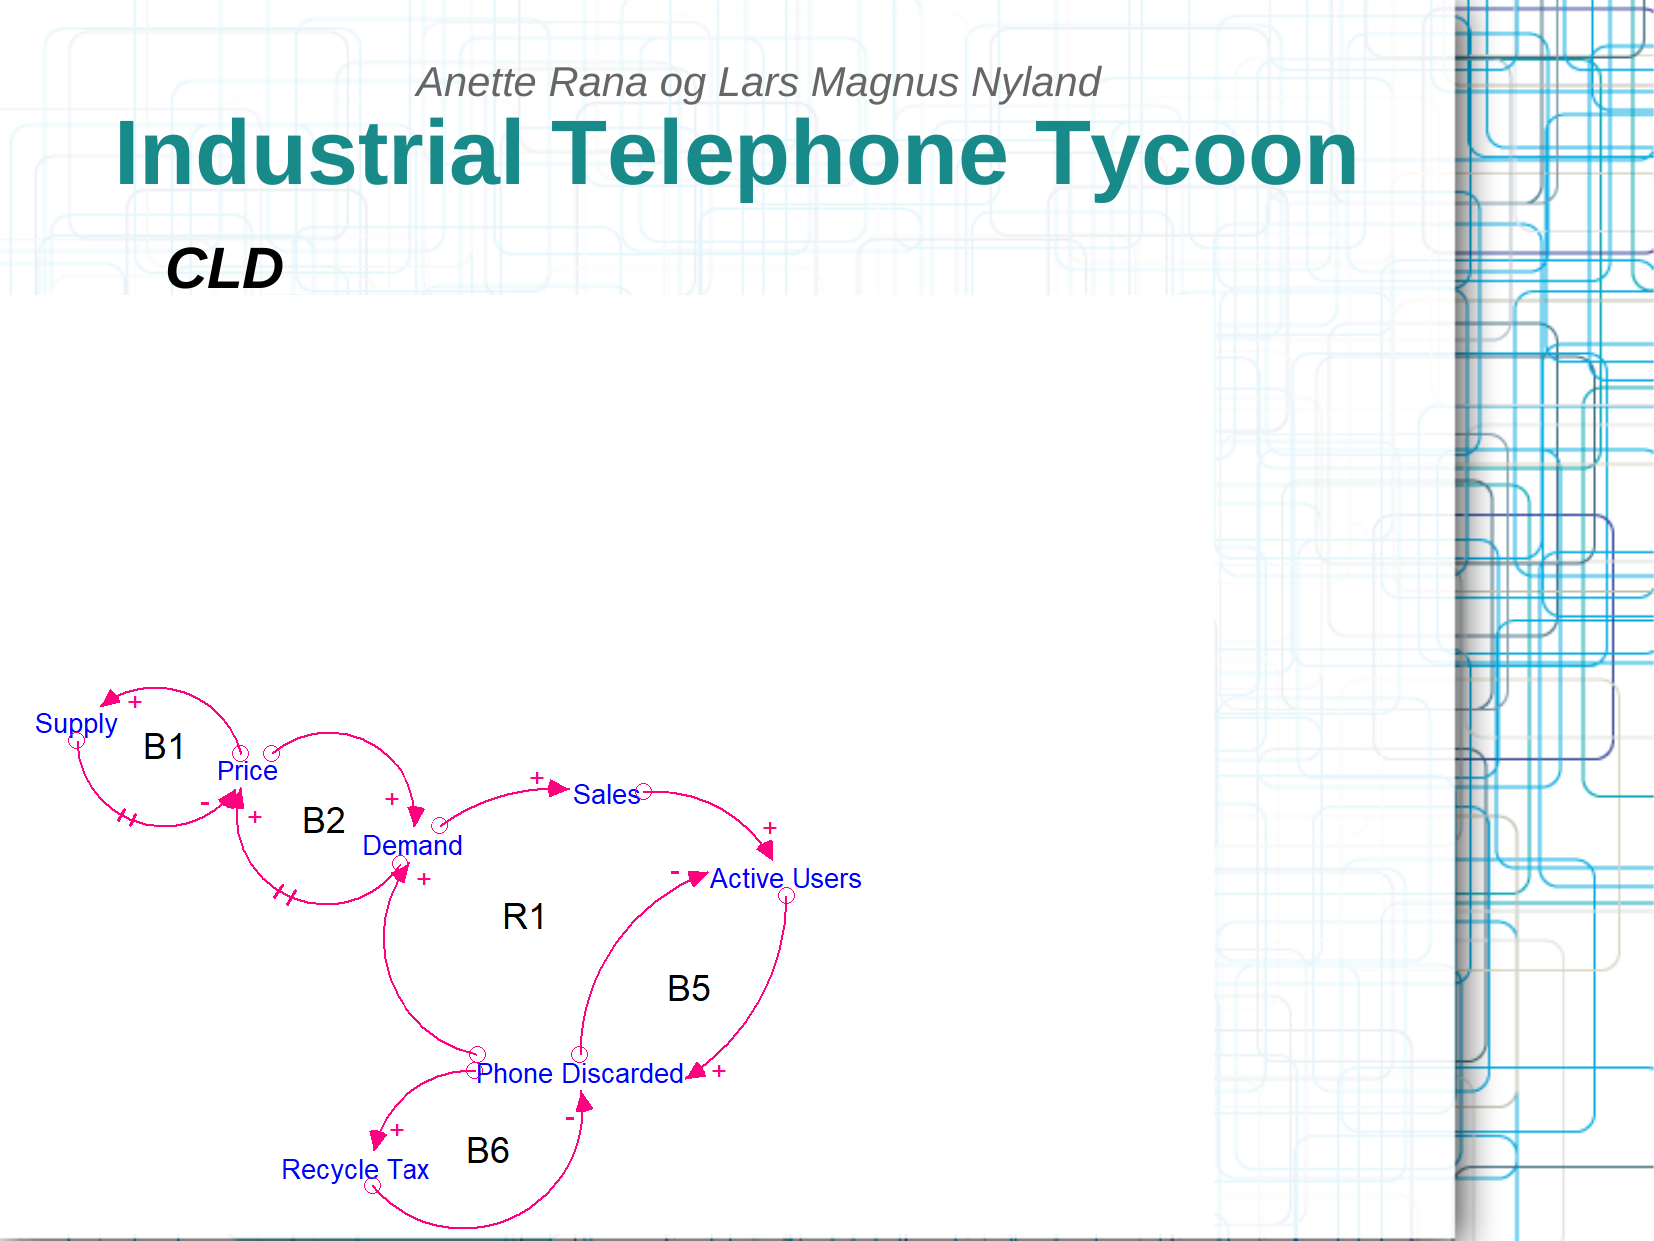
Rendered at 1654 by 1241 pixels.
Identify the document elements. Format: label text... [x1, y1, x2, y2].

list CLD [70, 236, 1406, 1205]
picture [0, 0, 1654, 1241]
list Anette Rana og Lars Magnus Nyland [82, 58, 1418, 210]
title Industrial Telephone Tycoon [59, 56, 1418, 250]
